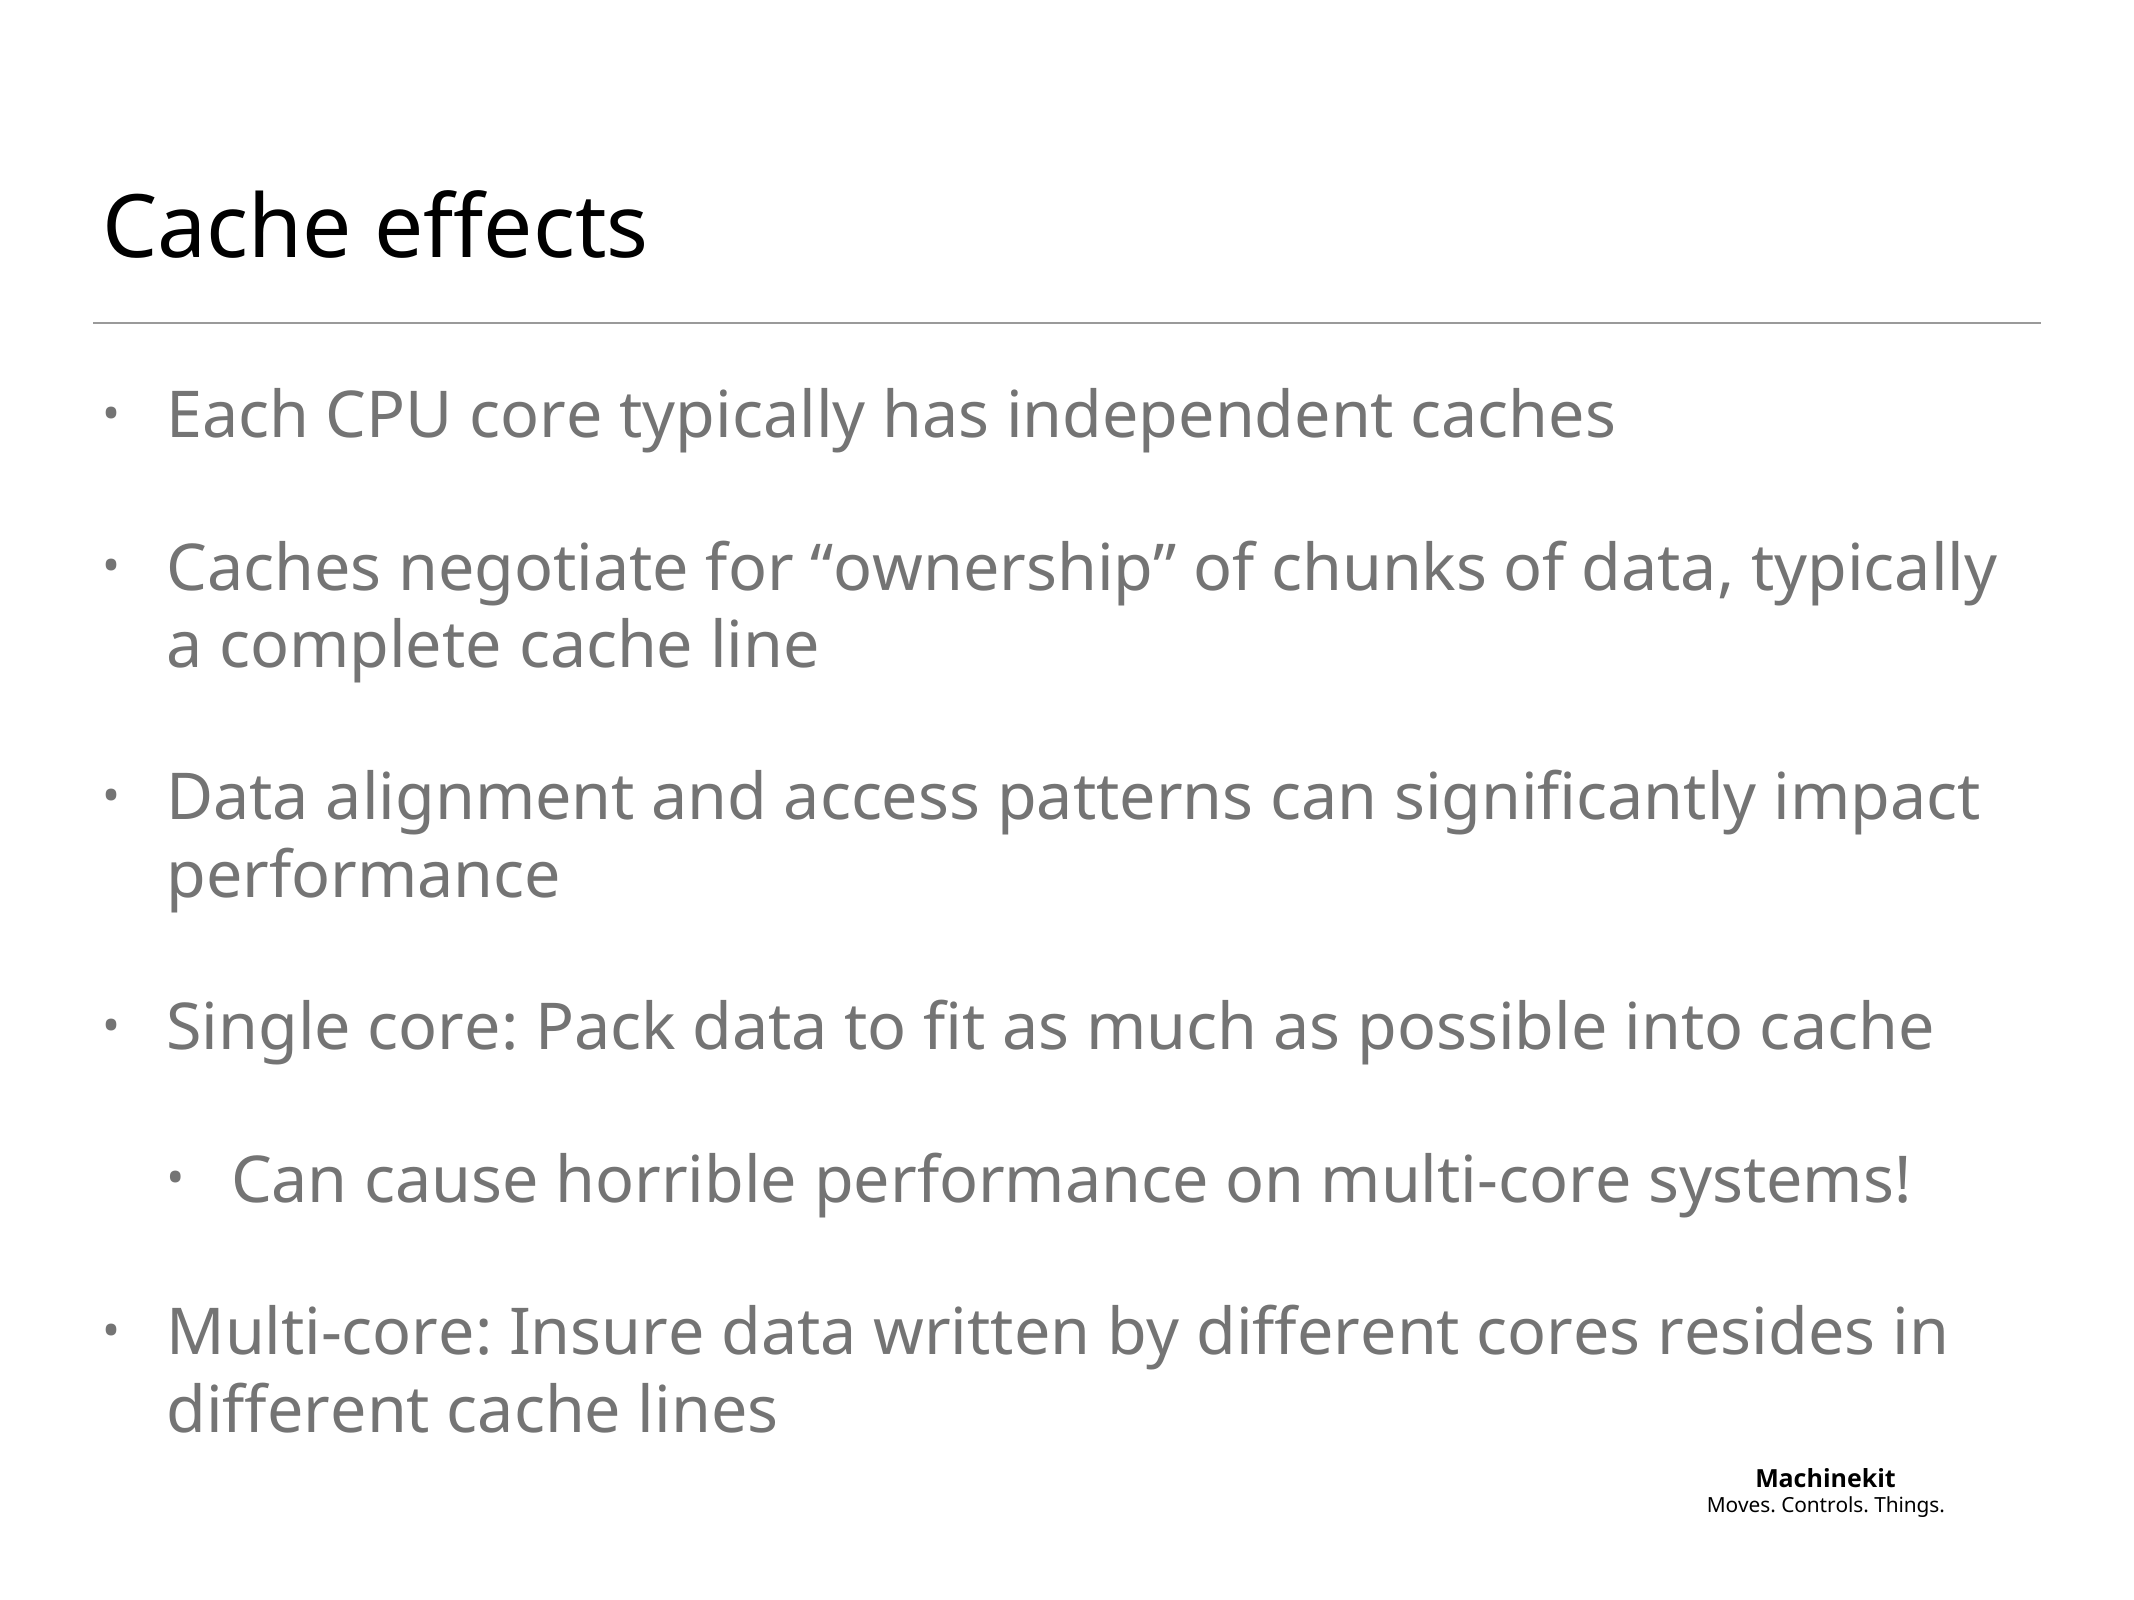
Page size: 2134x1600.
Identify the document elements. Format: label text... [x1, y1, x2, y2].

list Each CPU core typically has independent caches Caches negotiate for “ownership” of chunks of data, typically a complete cache line Data alignment and access patterns can significantly impact performance Single core: Pack data to fit as much as possible into cache Can cause horrible performance on multi-core systems! Multi-core: Insure data written by different cores resides in different cache lines [93, 364, 2040, 1459]
title Cache effects [93, 54, 2040, 284]
